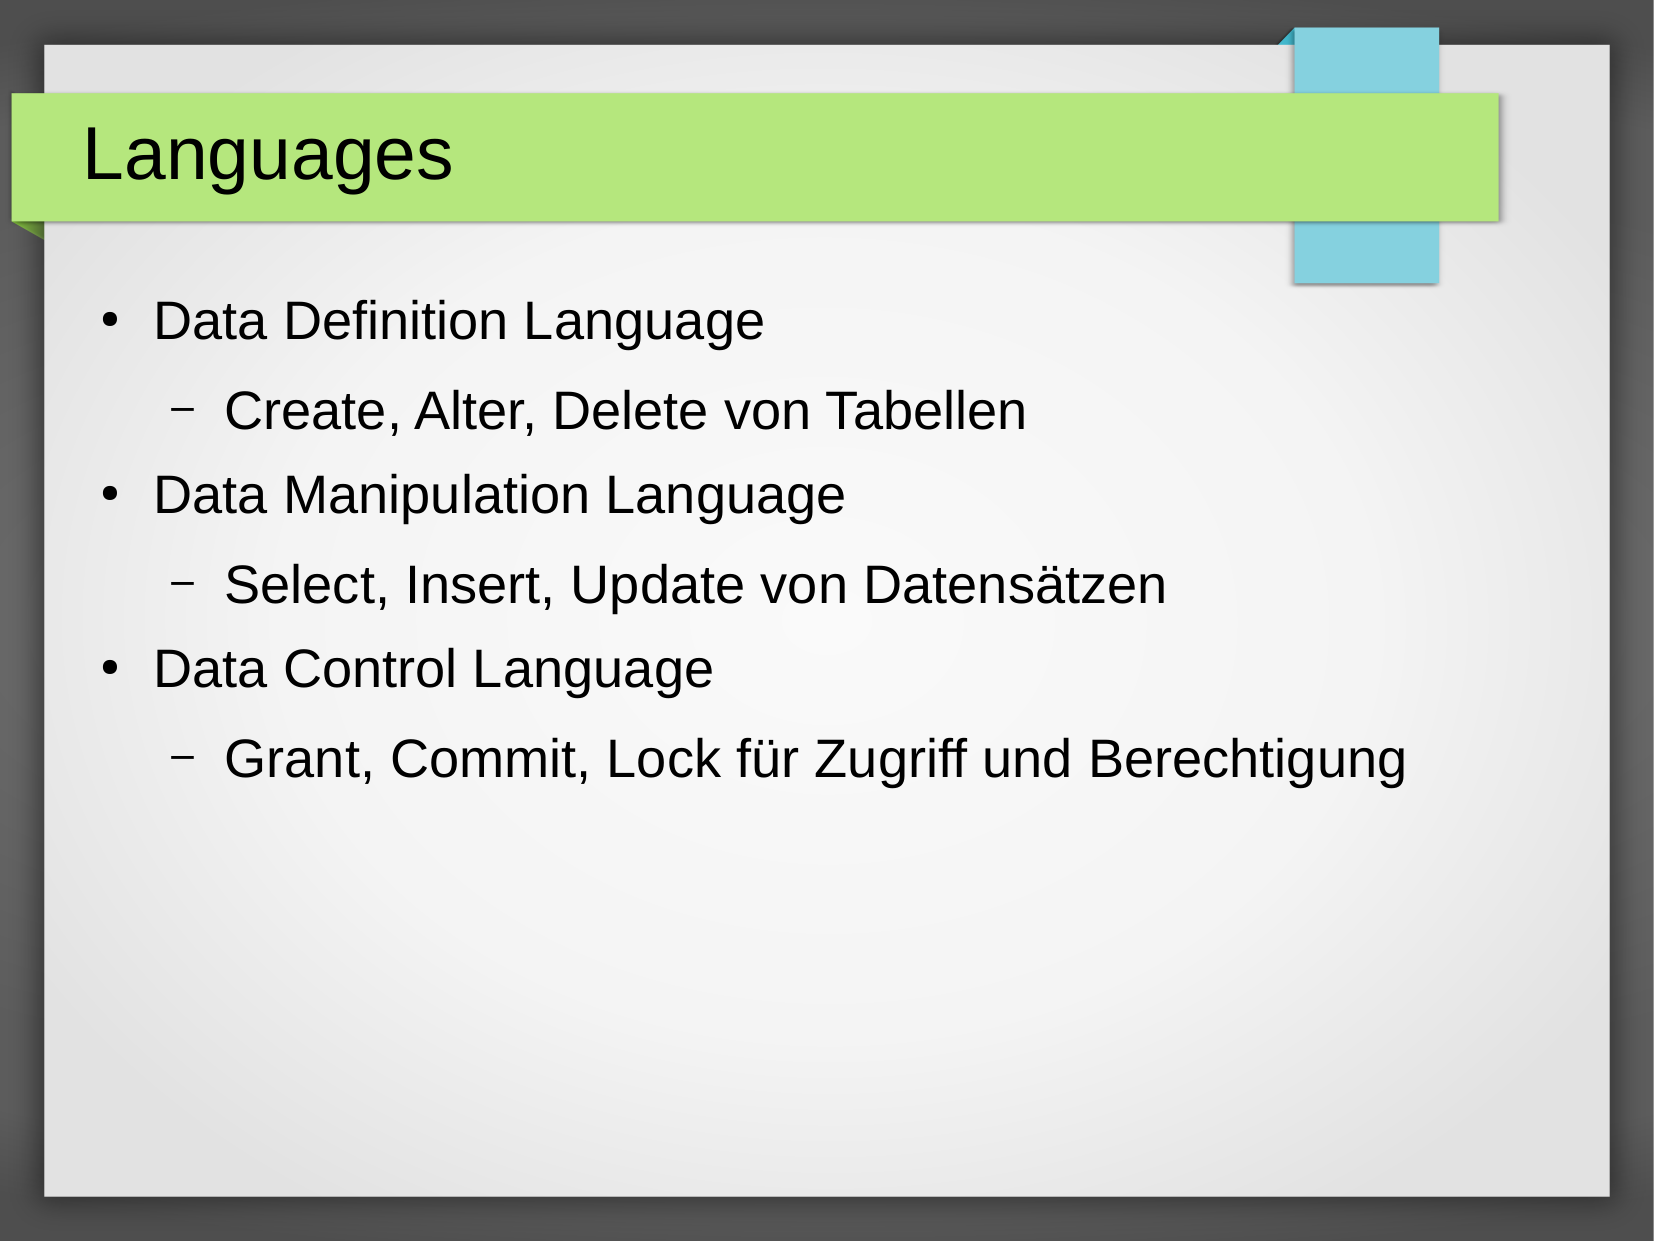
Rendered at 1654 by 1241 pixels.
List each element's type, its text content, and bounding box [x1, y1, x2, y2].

list Data Definition Language Create, Alter, Delete von Tabellen Data Manipulation Language Select, Insert, Update von Datensätzen Data Control Language Grant, Commit, Lock für Zugriff und Berechtigung [82, 290, 1571, 1010]
picture [0, 0, 1654, 1241]
title Languages [82, 94, 1264, 213]
